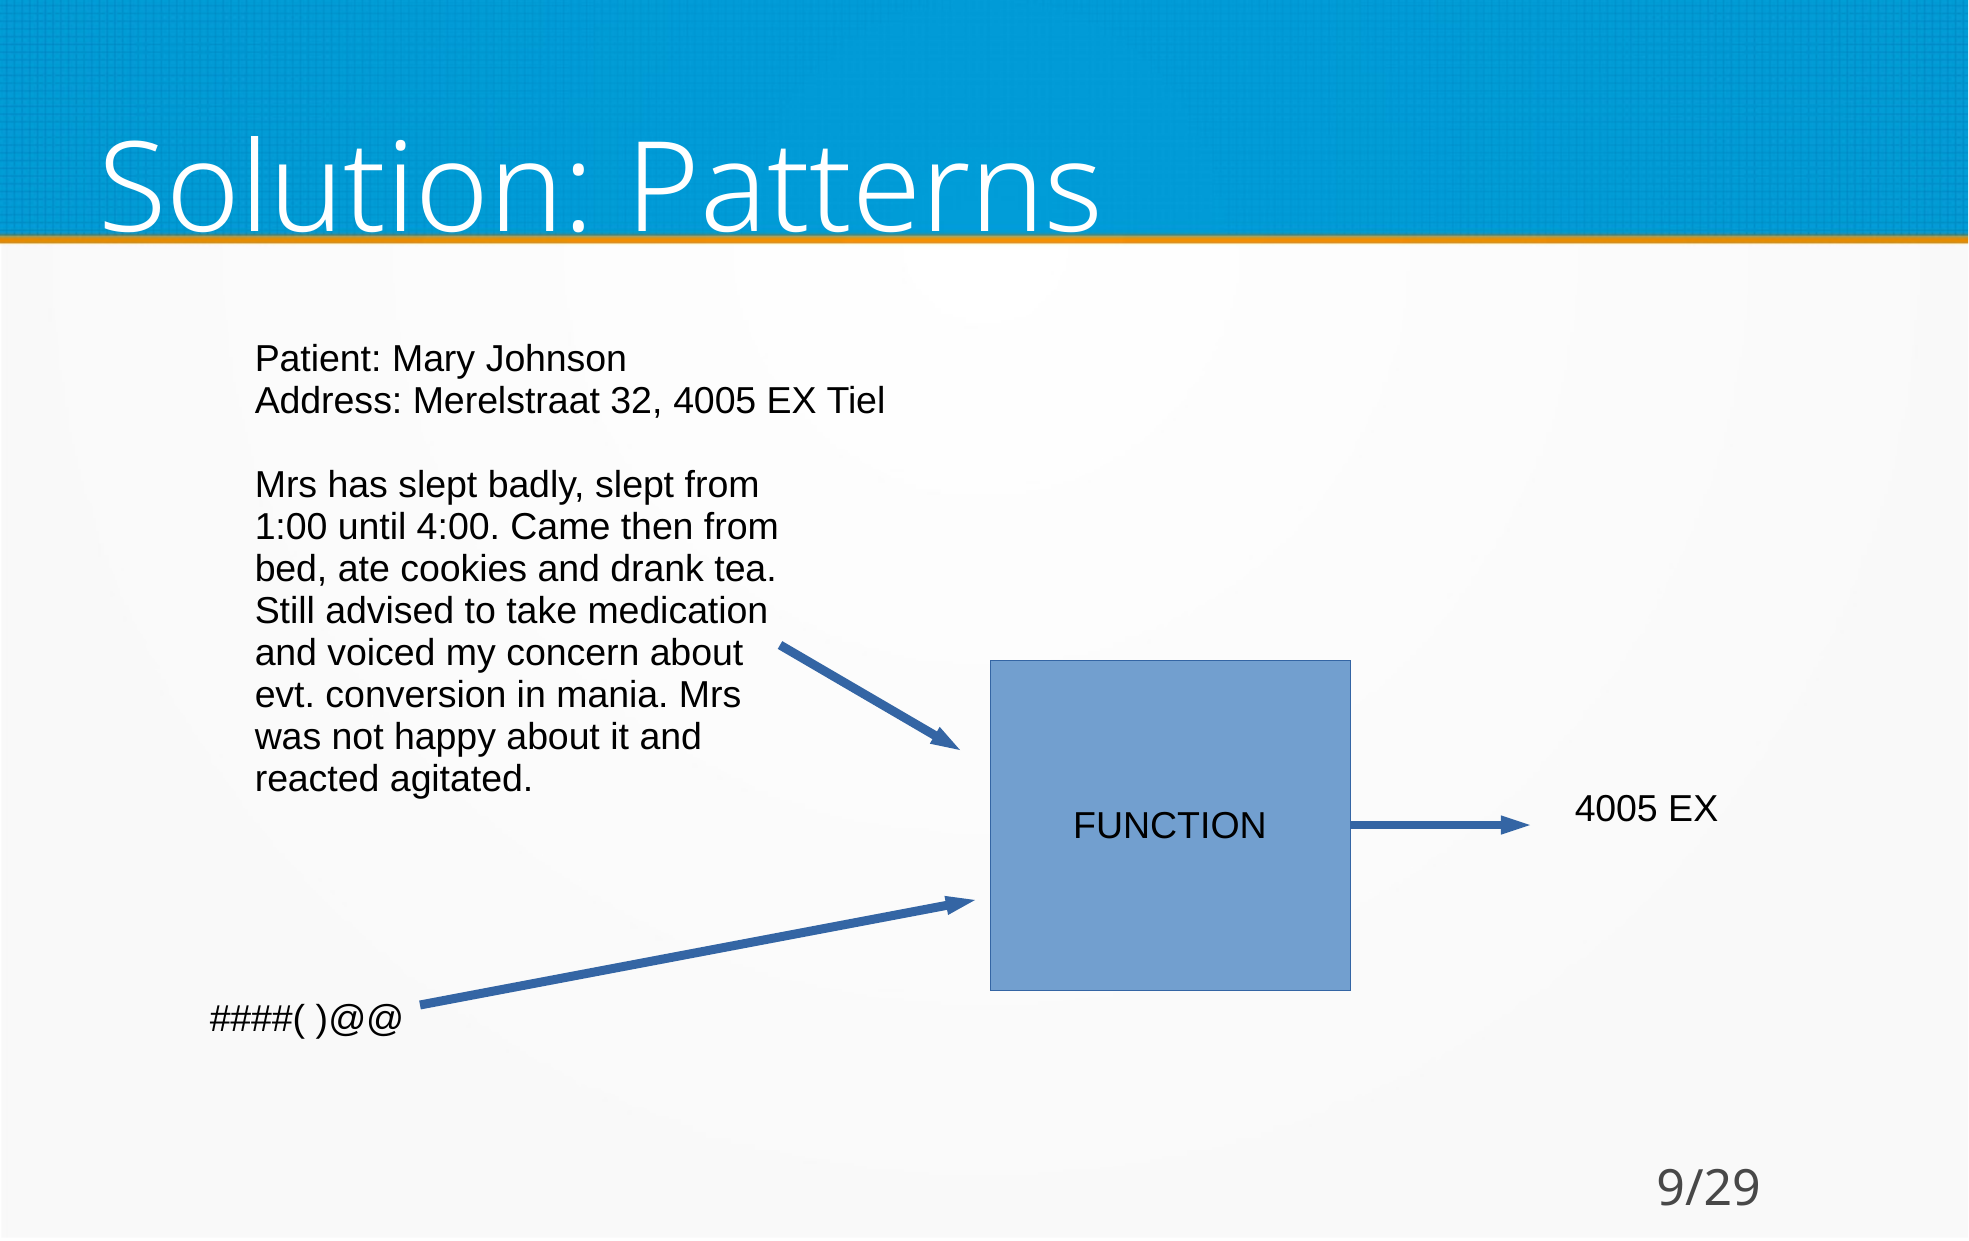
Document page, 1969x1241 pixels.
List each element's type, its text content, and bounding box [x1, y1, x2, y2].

text_box Patient: Mary Johnson Address: Merelstraat 32, 4005 EX Tiel Mrs has slept badly, slept from 1:00 until 4:00. Came then from bed, ate cookies and drank tea. Still advised to take medication and voiced my concern about evt. conversion in mania. Mrs was not happy about it and reacted agitated. [240, 330, 991, 807]
title Solution: Patterns [98, 49, 1870, 257]
text_box FUNCTION [990, 660, 1351, 991]
text_box 4005 EX [1560, 780, 1786, 837]
text_box ####( )@@ [195, 990, 751, 1047]
picture [0, 233, 1969, 1241]
